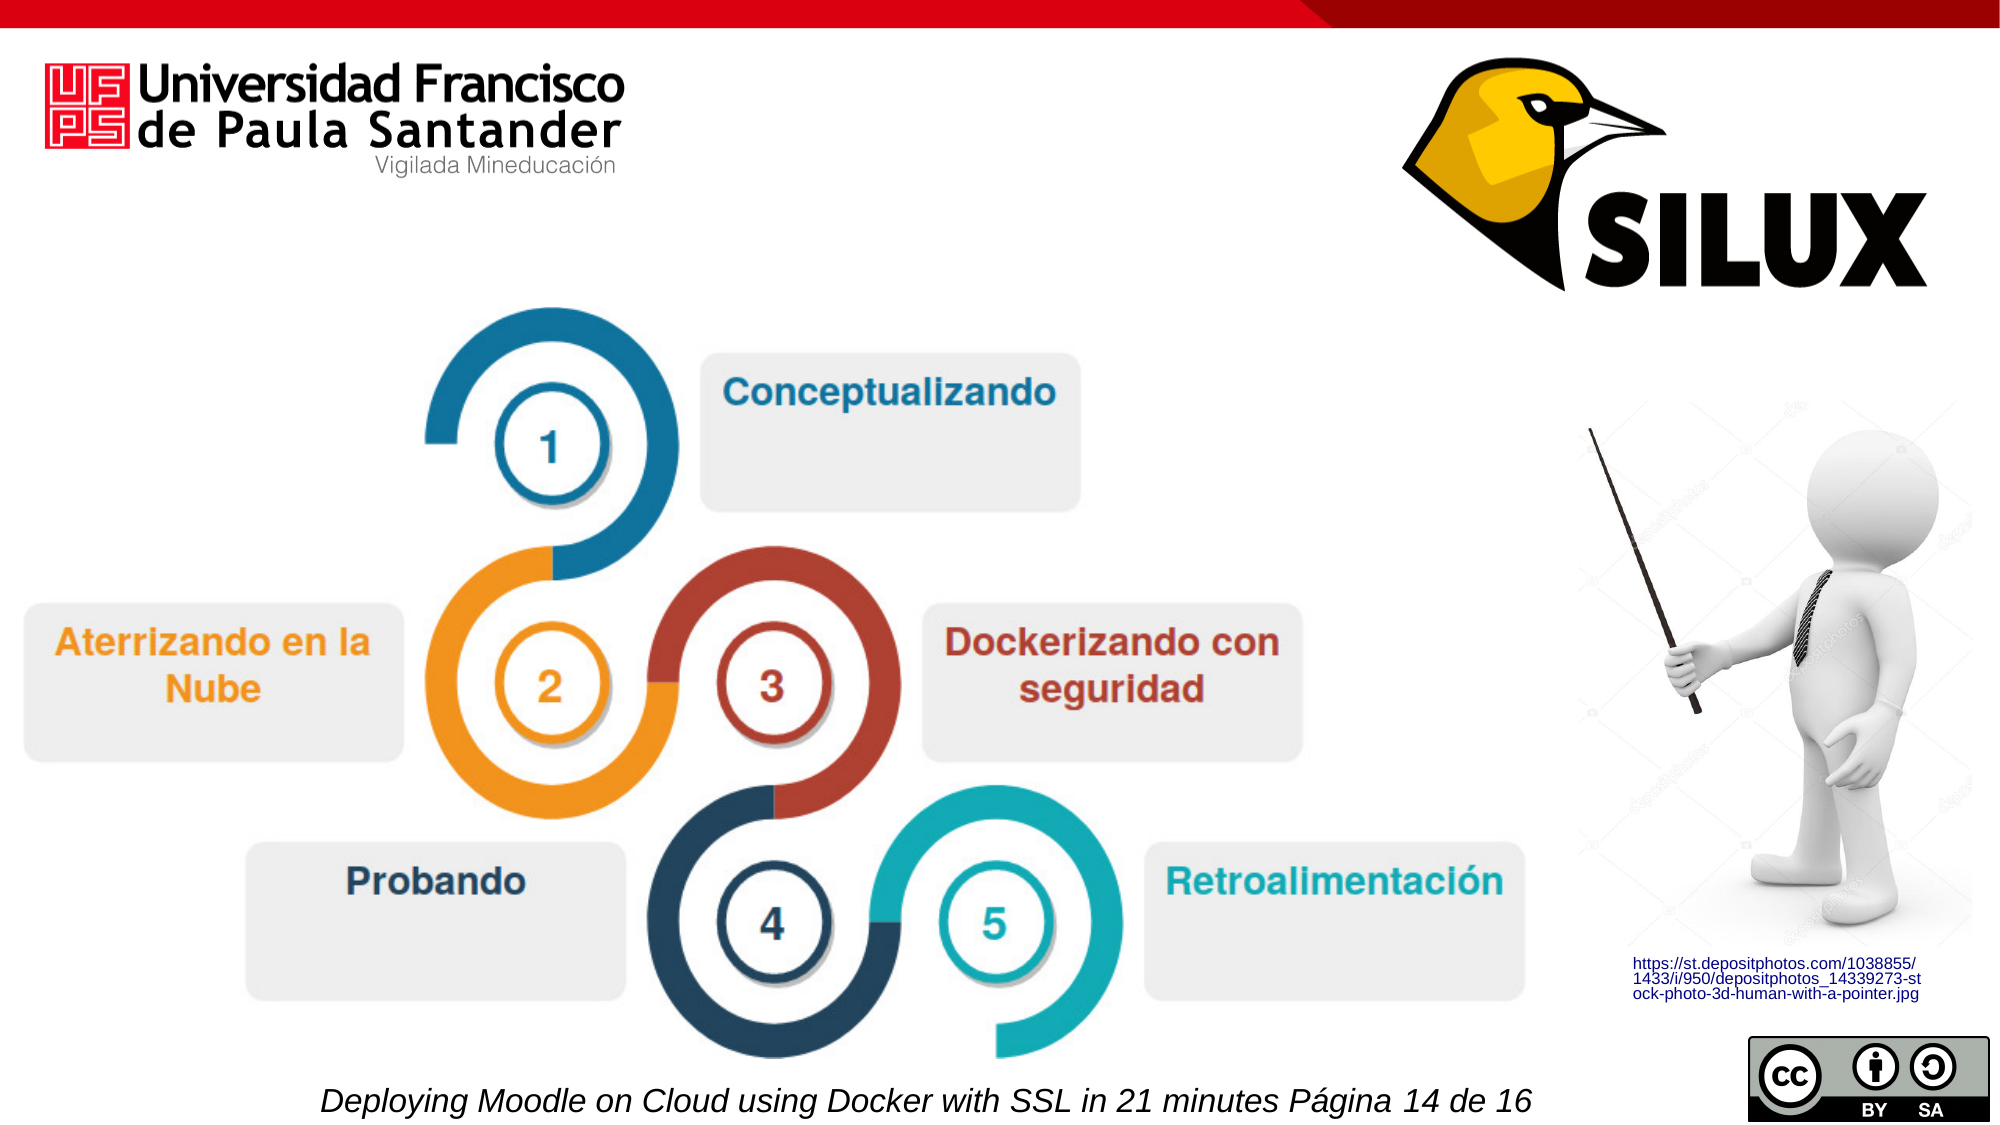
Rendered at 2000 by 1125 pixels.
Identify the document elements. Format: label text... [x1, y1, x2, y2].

picture [0, 0, 2000, 1125]
text_box https://st.depositphotos.com/1038855/1433/i/950/depositphotos_14339273-stock-photo-3d-human-with-a-pointer.jpg [1618, 946, 1938, 1000]
text_box Deploying Moodle on Cloud using Docker with SSL in 21 minutes Página <número> de 16 [305, 1074, 1695, 1125]
